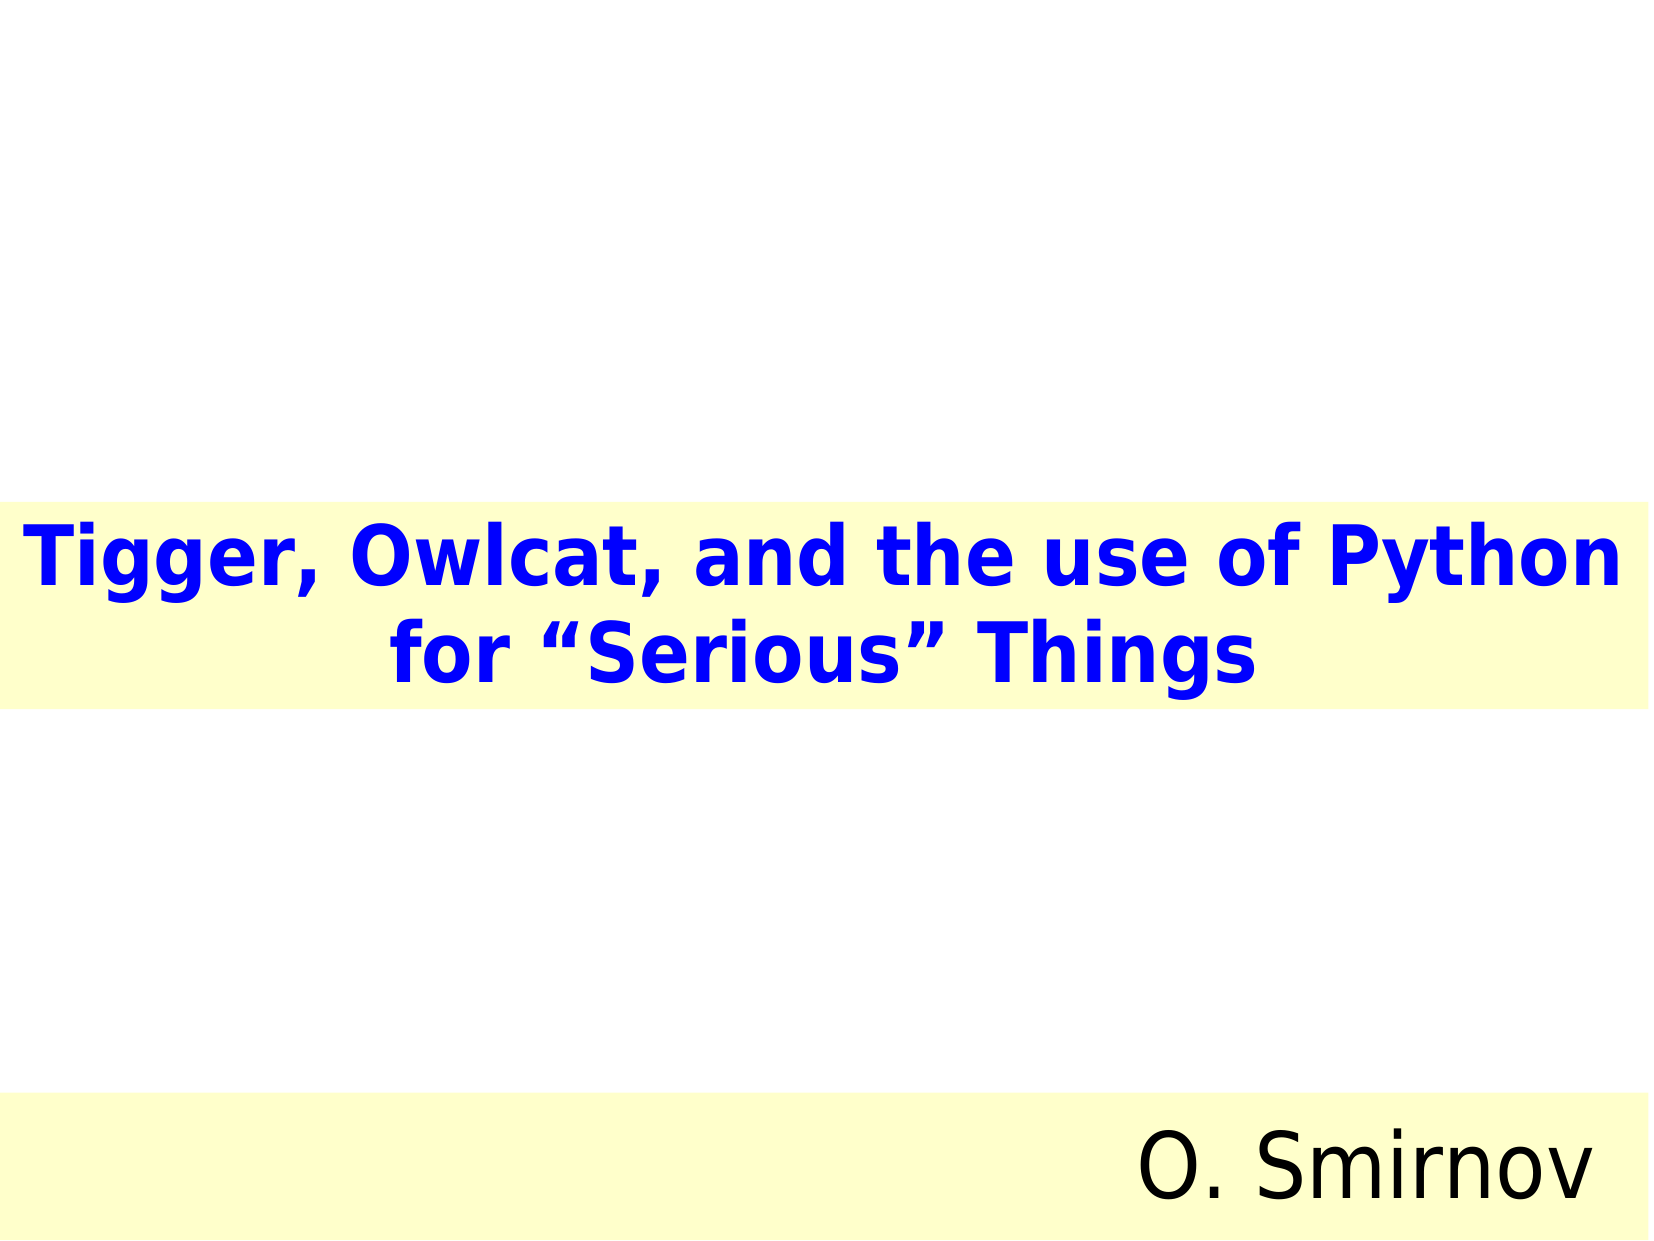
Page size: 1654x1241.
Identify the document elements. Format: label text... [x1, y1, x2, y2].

title Tigger, Owlcat, and the use of Python for “Serious” Things [0, 501, 1649, 710]
title O. Smirnov [0, 1092, 1649, 1241]
